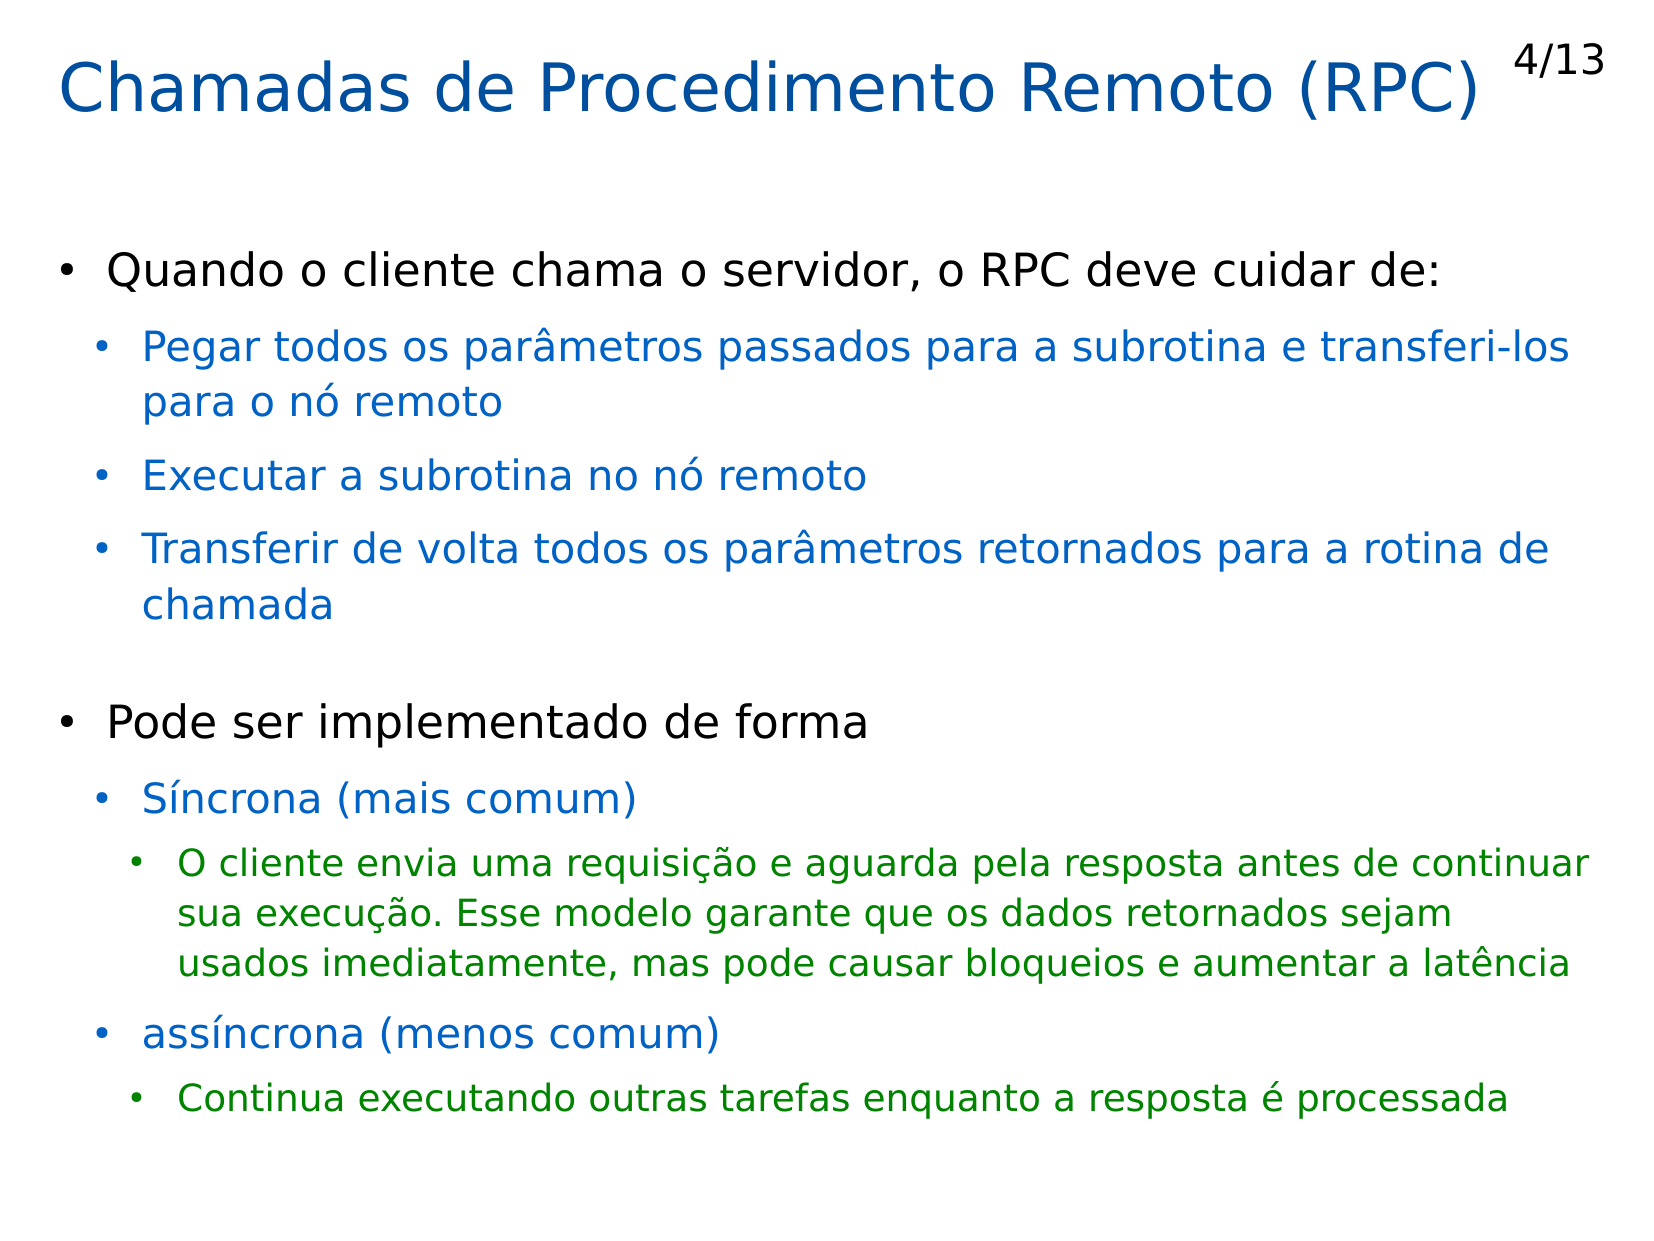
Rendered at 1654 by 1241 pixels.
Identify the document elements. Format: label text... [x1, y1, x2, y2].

list Quando o cliente chama o servidor, o RPC deve cuidar de: Pegar todos os parâmetros passados ​​para a subrotina e transferi-los para o nó remoto Executar a subrotina no nó remoto Transferir de volta todos os parâmetros retornados para a rotina de chamada Pode ser implementado de forma Síncrona (mais comum) O cliente envia uma requisição e aguarda pela resposta antes de continuar sua execução. Esse modelo garante que os dados retornados sejam usados imediatamente, mas pode causar bloqueios e aumentar a latência assíncrona (menos comum) Continua executando outras tarefas enquanto a resposta é processada [59, 236, 1595, 1211]
title Chamadas de Procedimento Remoto (RPC) [59, 29, 1506, 148]
